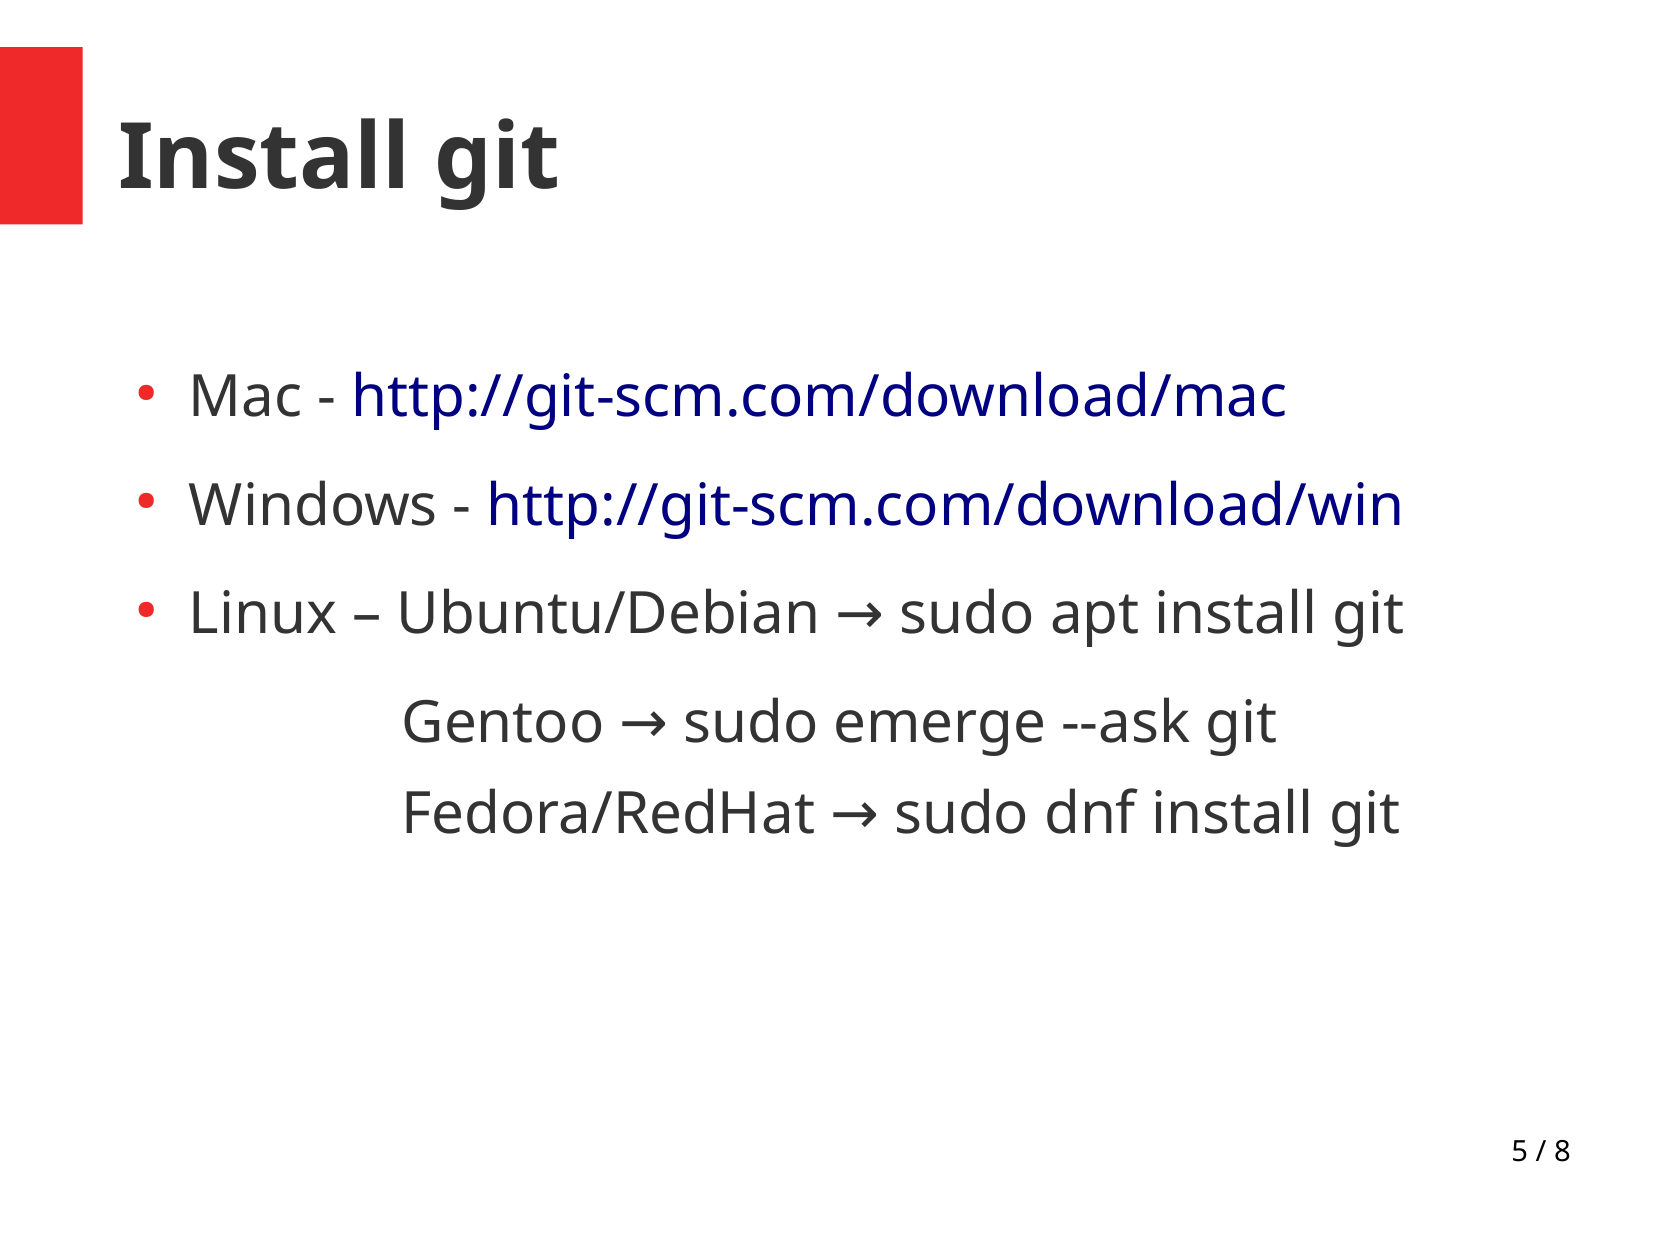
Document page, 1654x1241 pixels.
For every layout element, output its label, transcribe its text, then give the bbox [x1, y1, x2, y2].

list Mac - http://git-scm.com/download/mac Windows - http://git-scm.com/download/win Linux – Ubuntu/Debian → sudo apt install git Gentoo → sudo emerge --ask git Fedora/RedHat → sudo dnf install git [118, 354, 1536, 1074]
title Install git [118, 49, 1571, 257]
